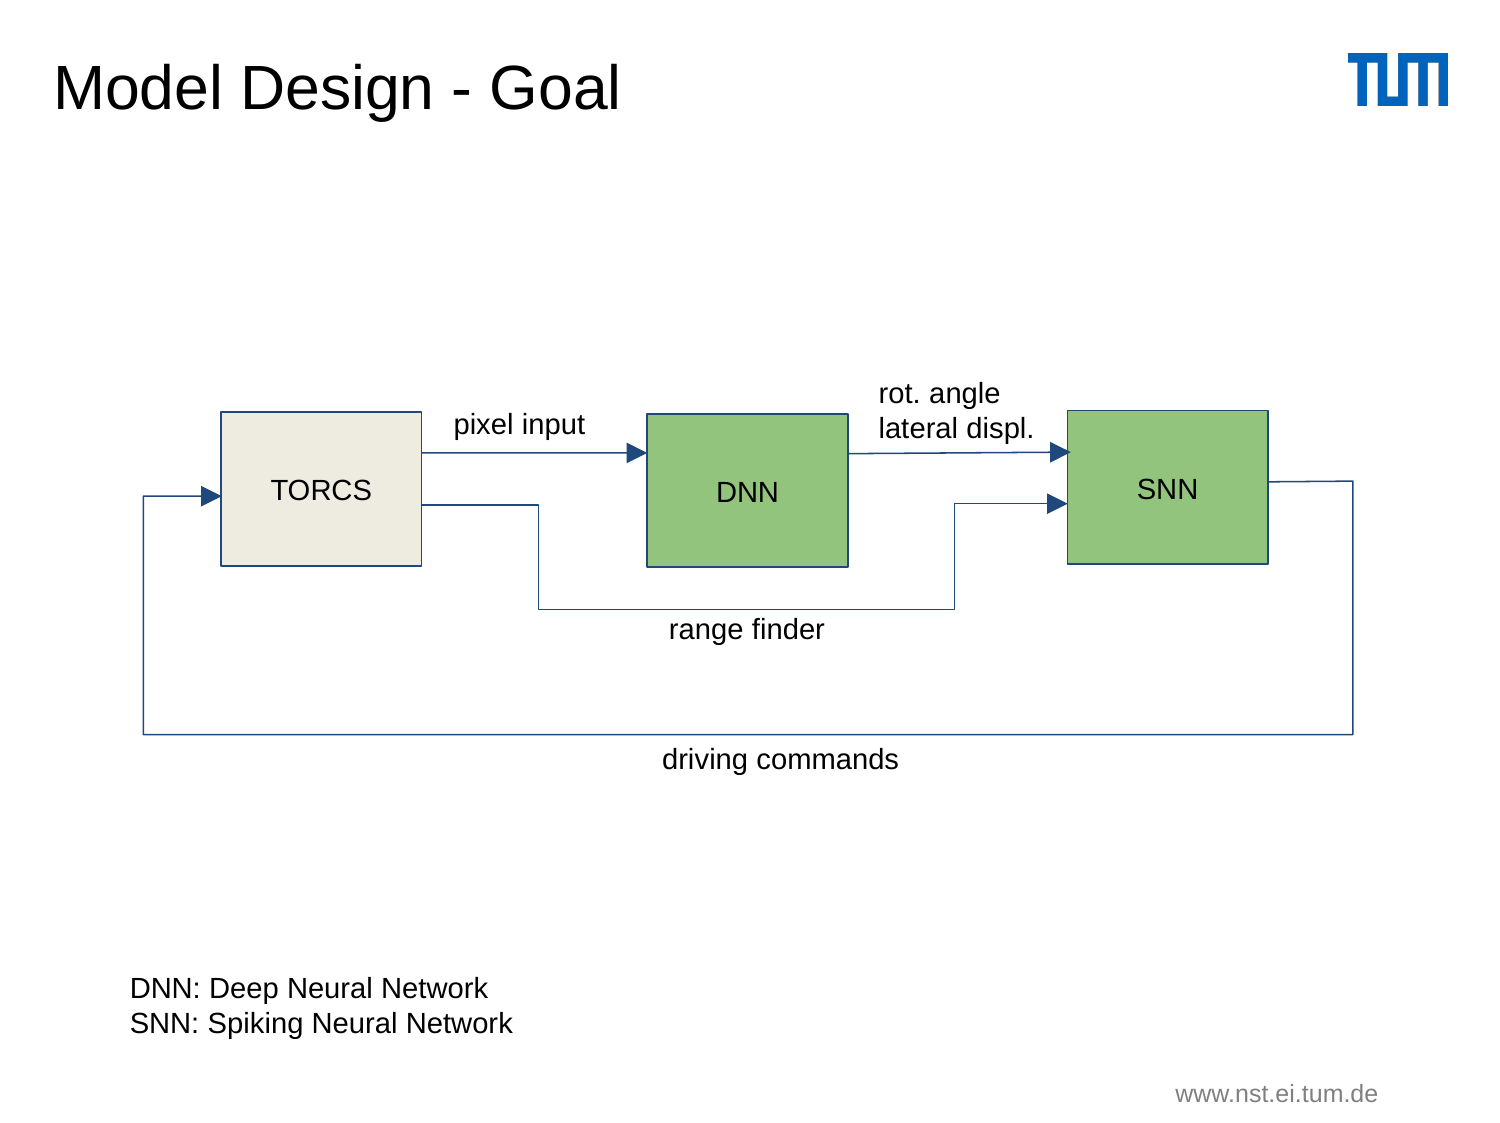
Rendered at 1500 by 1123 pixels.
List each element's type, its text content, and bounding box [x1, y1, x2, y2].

text_box SNN [1067, 410, 1268, 565]
picture [1348, 53, 1448, 106]
text_box driving commands [647, 725, 916, 779]
text_box range finder [654, 595, 846, 649]
text_box Model Design - Goal [53, 47, 1323, 201]
text_box DNN [647, 413, 848, 568]
text_box DNN: Deep Neural Network SNN: Spiking Neural Network [114, 954, 577, 1039]
text_box rot. angle lateral displ. [863, 359, 1056, 413]
text_box pixel input [438, 390, 631, 444]
text_box TORCS [221, 412, 422, 566]
